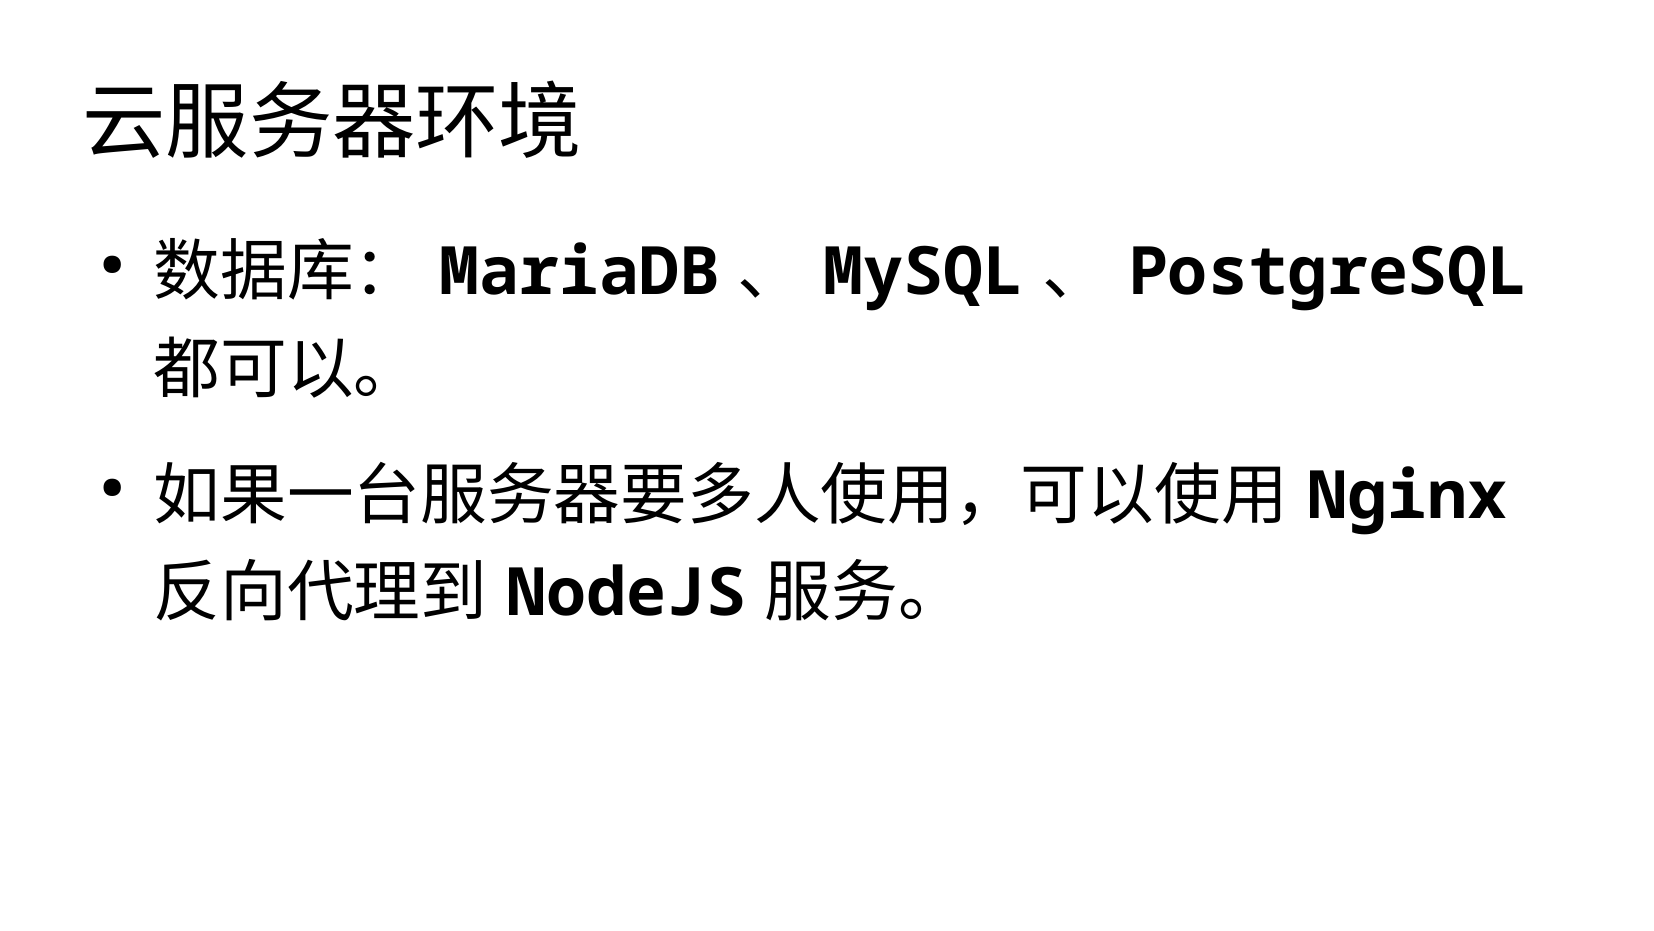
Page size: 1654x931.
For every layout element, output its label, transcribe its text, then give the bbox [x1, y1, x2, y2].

title 云服务器环境 [82, 37, 1571, 193]
list 数据库：MariaDB、MySQL、PostgreSQL都可以。 如果一台服务器要多人使用，可以使用Nginx反向代理到NodeJS服务。 [82, 217, 1571, 848]
